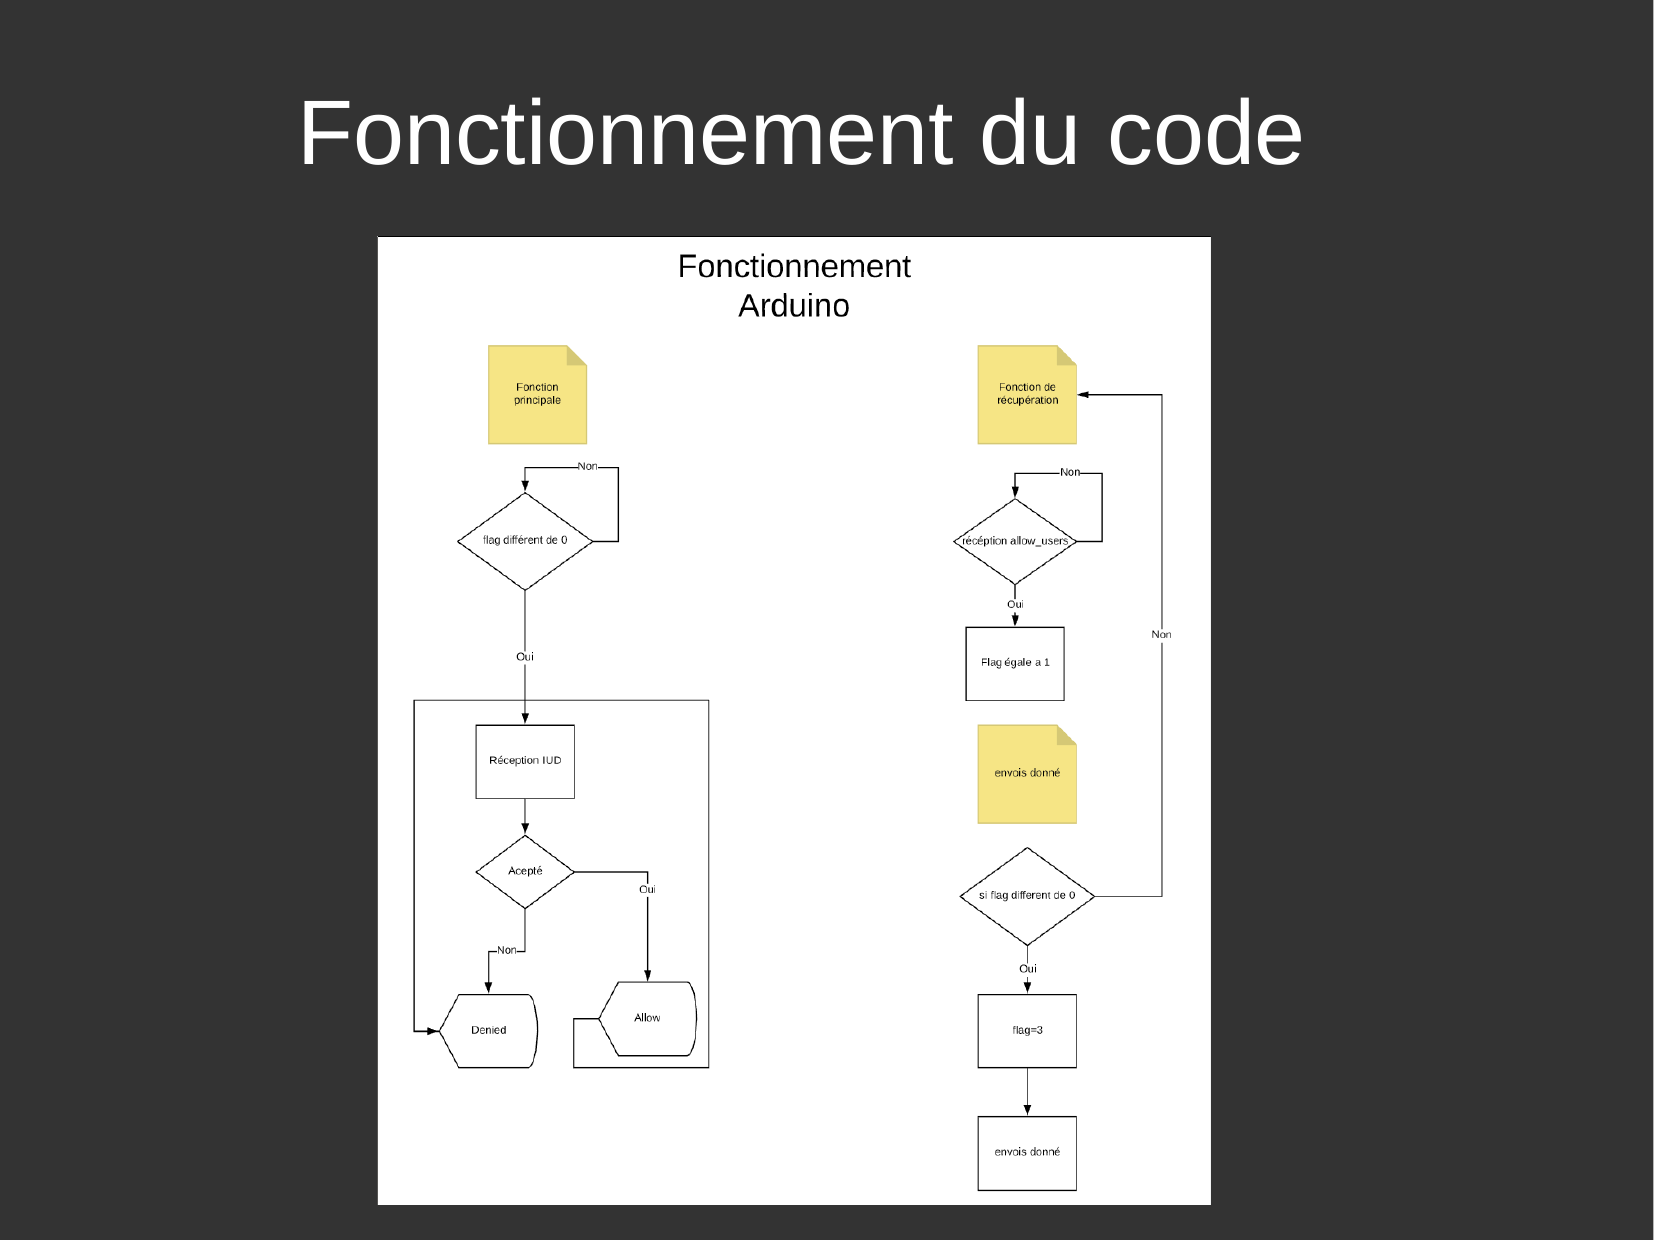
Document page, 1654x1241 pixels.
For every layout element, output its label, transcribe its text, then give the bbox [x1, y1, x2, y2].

title Fonctionnement du code [70, 29, 1559, 237]
picture [377, 236, 1211, 1205]
